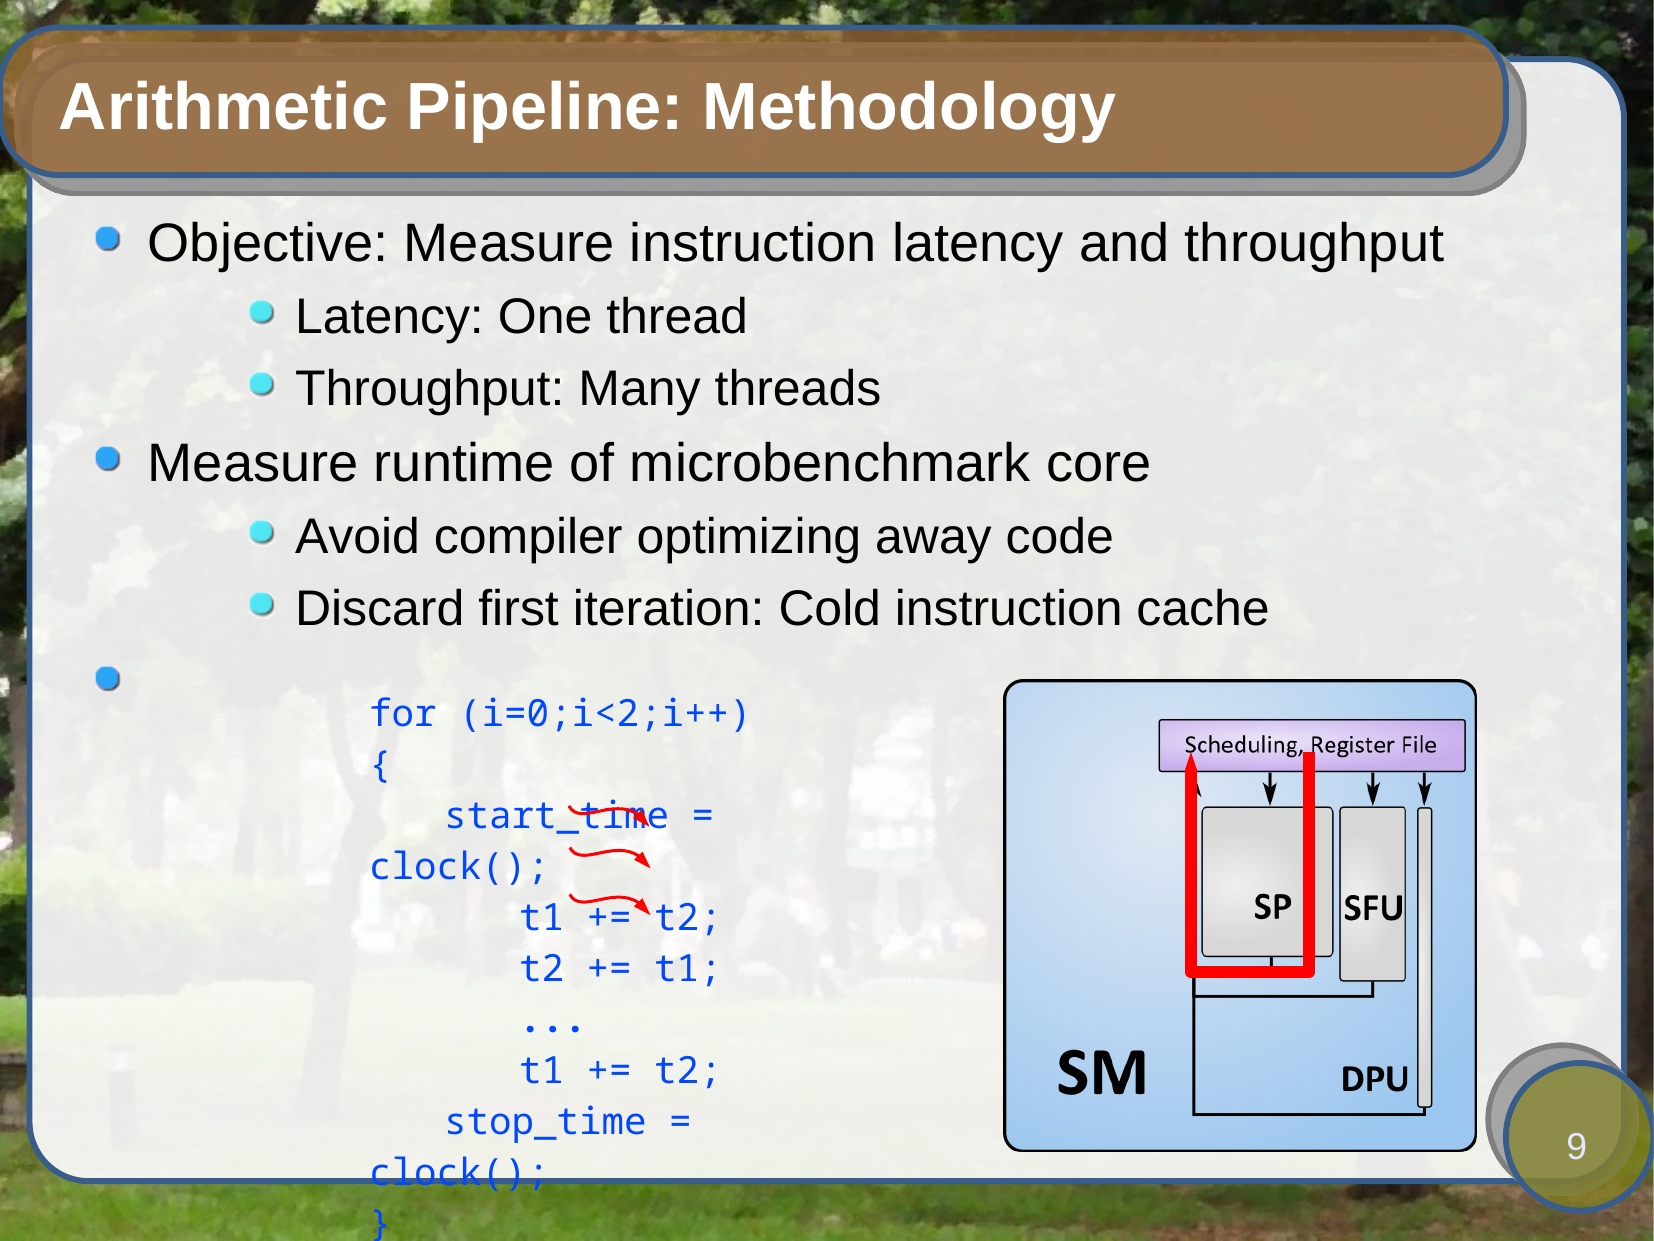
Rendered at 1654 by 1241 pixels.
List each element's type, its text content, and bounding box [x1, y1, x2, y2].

title Arithmetic Pipeline: Methodology [59, 36, 1447, 170]
list Objective: Measure instruction latency and throughput Latency: One thread Throughput: Many threads Measure runtime of microbenchmark core Avoid compiler optimizing away code Discard first iteration: Cold instruction cache [59, 206, 1595, 1137]
text_box [1529, 1122, 1625, 1179]
picture [1003, 679, 1477, 1152]
text_box for (i=0;i<2;i++) { start_time = clock(); t1 += t2; t2 += t1; ... t1 += t2; stop_time = clock(); } [354, 679, 787, 1038]
